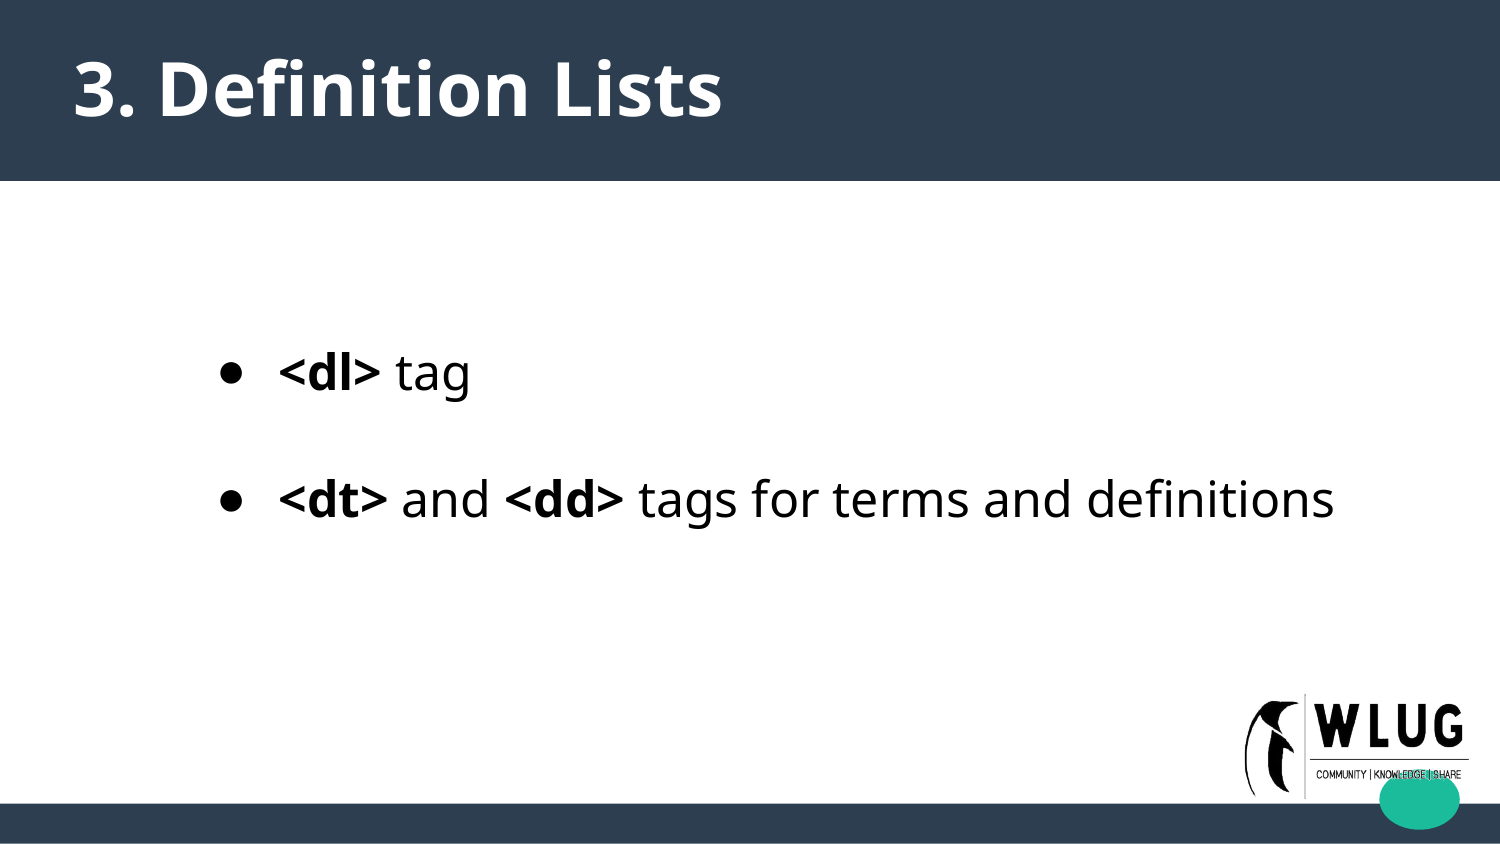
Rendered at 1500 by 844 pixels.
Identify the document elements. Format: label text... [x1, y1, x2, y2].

picture [1229, 686, 1477, 804]
title 3. Definition Lists [53, 33, 1447, 141]
subtitle <dl> tag <dt> and <dd> tags for terms and definitions [53, 220, 1447, 784]
